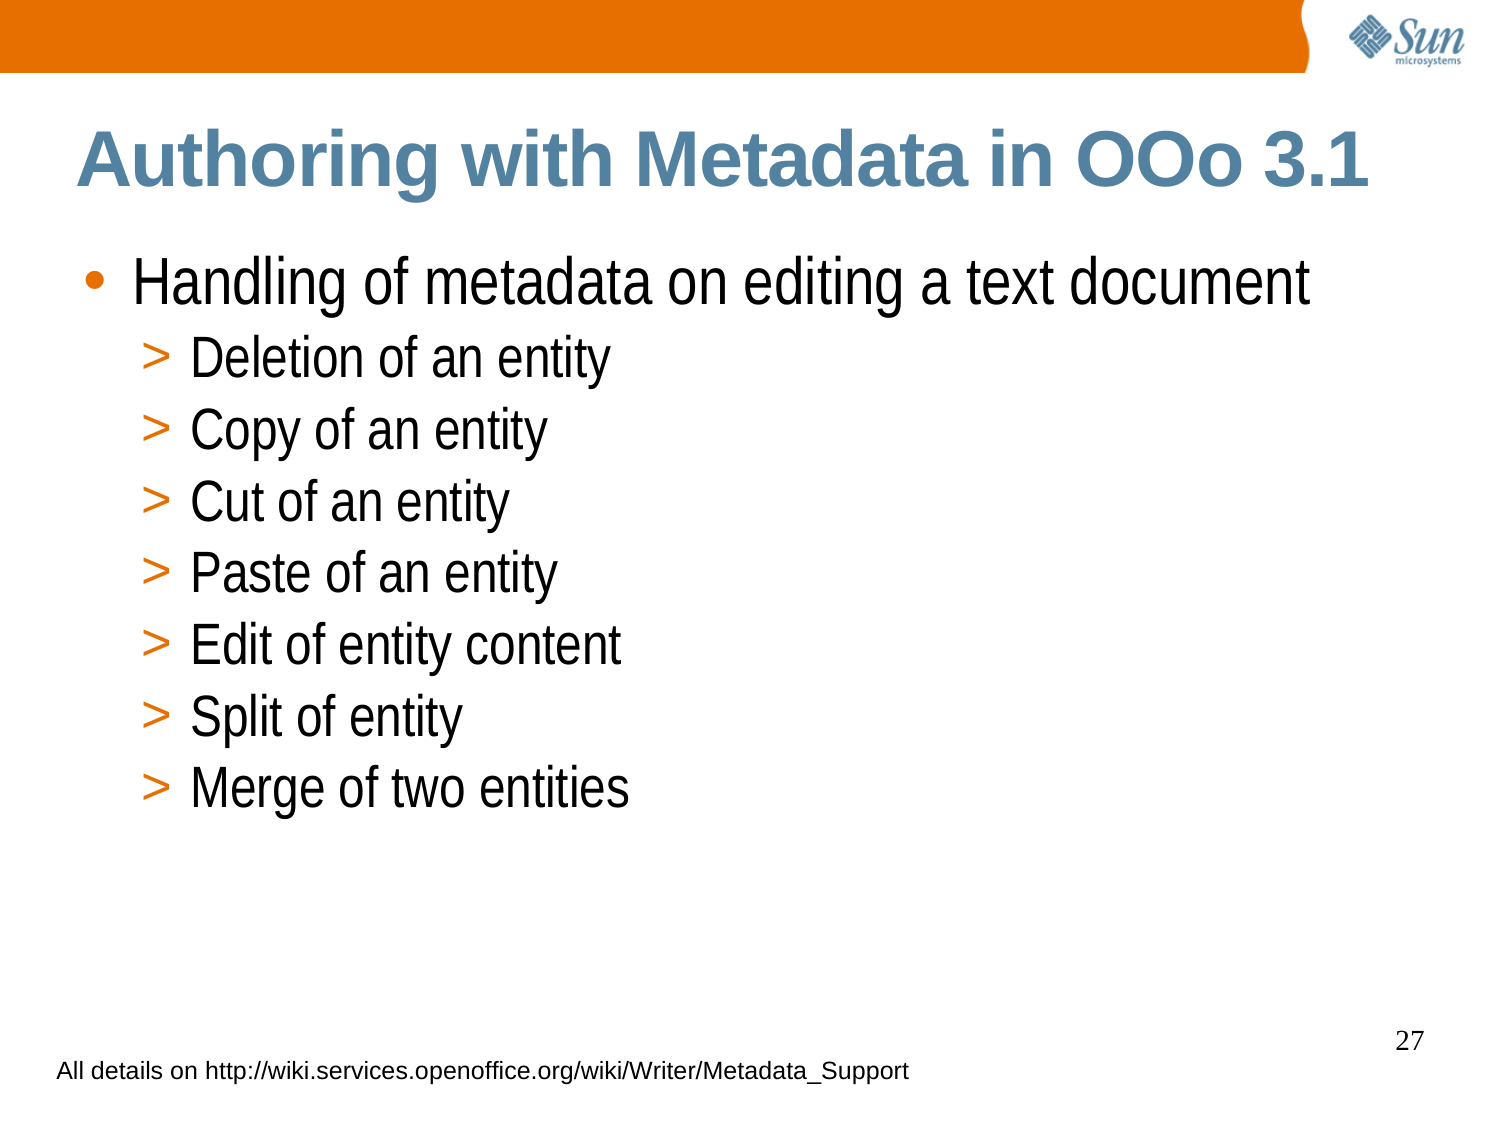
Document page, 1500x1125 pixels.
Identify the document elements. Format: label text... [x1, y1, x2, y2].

title Authoring with Metadata in OOo 3.1 [75, 123, 1437, 227]
text_box All details on http://wiki.services.openoffice.org/wiki/Writer/Metadata_Support [56, 1060, 907, 1089]
picture [0, 0, 1500, 73]
list Handling of metadata on editing a text document Deletion of an entity Copy of an entity Cut of an entity Paste of an entity Edit of entity content Split of entity Merge of two entities [64, 252, 1401, 1056]
